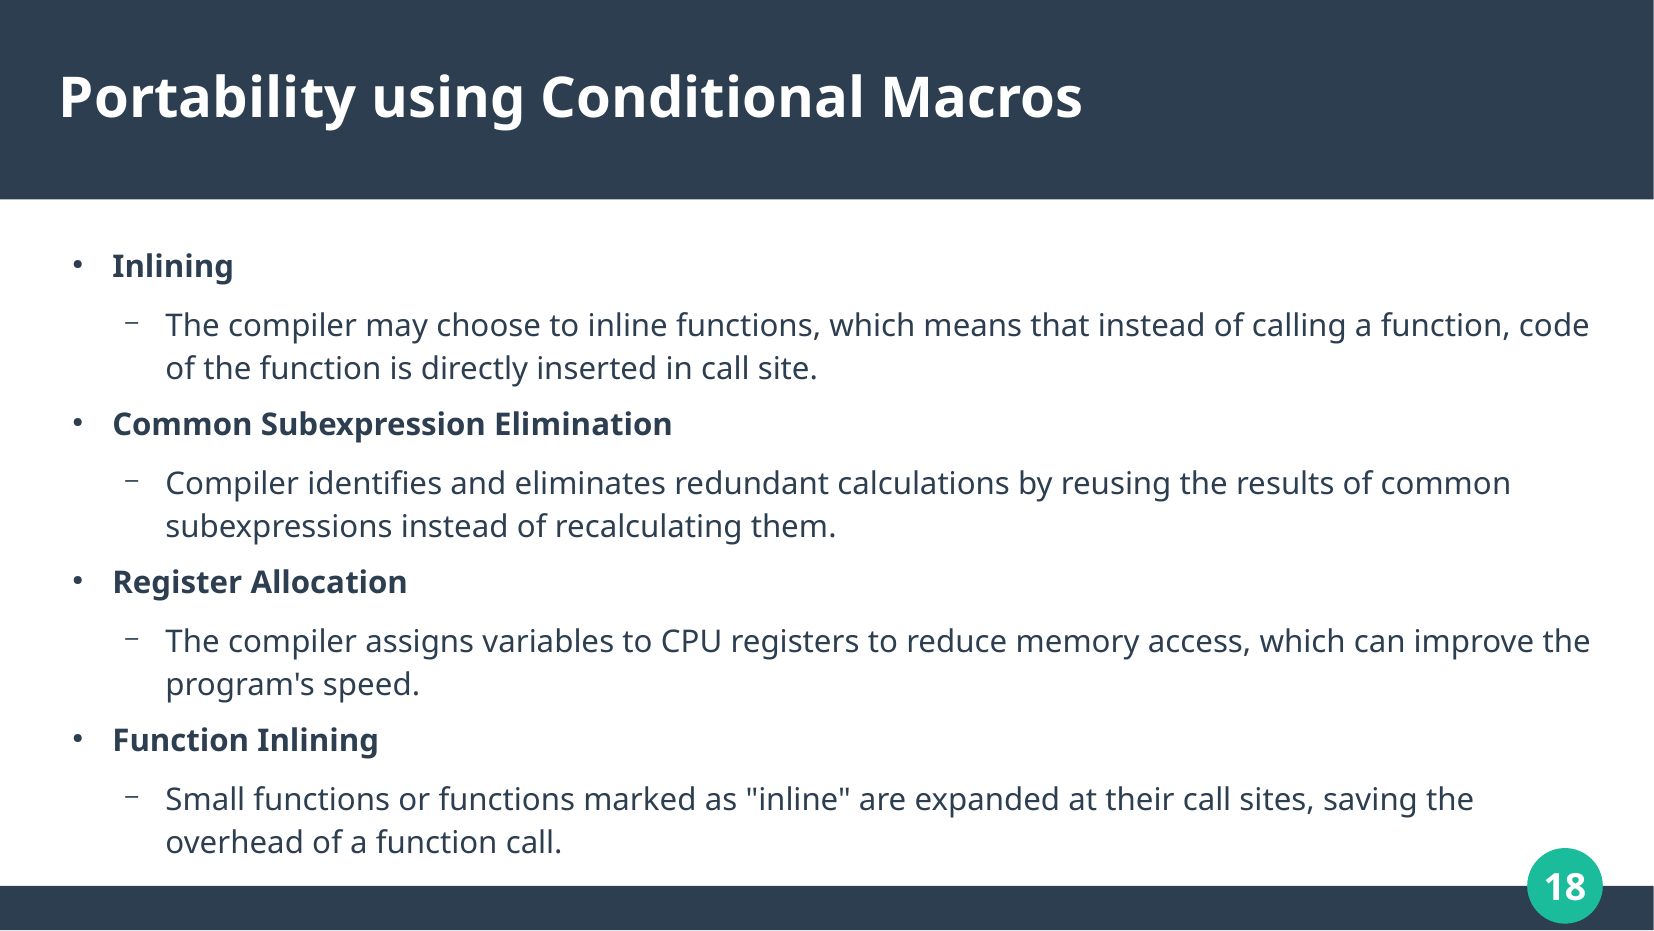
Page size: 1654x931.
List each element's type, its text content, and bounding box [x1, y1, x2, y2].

list Inlining The compiler may choose to inline functions, which means that instead of calling a function, code of the function is directly inserted in call site. Common Subexpression Elimination Compiler identifies and eliminates redundant calculations by reusing the results of common subexpressions instead of recalculating them. Register Allocation The compiler assigns variables to CPU registers to reduce memory access, which can improve the program's speed. Function Inlining Small functions or functions marked as "inline" are expanded at their call sites, saving the overhead of a function call. [59, 243, 1595, 864]
title Portability using Conditional Macros [59, 37, 1595, 156]
